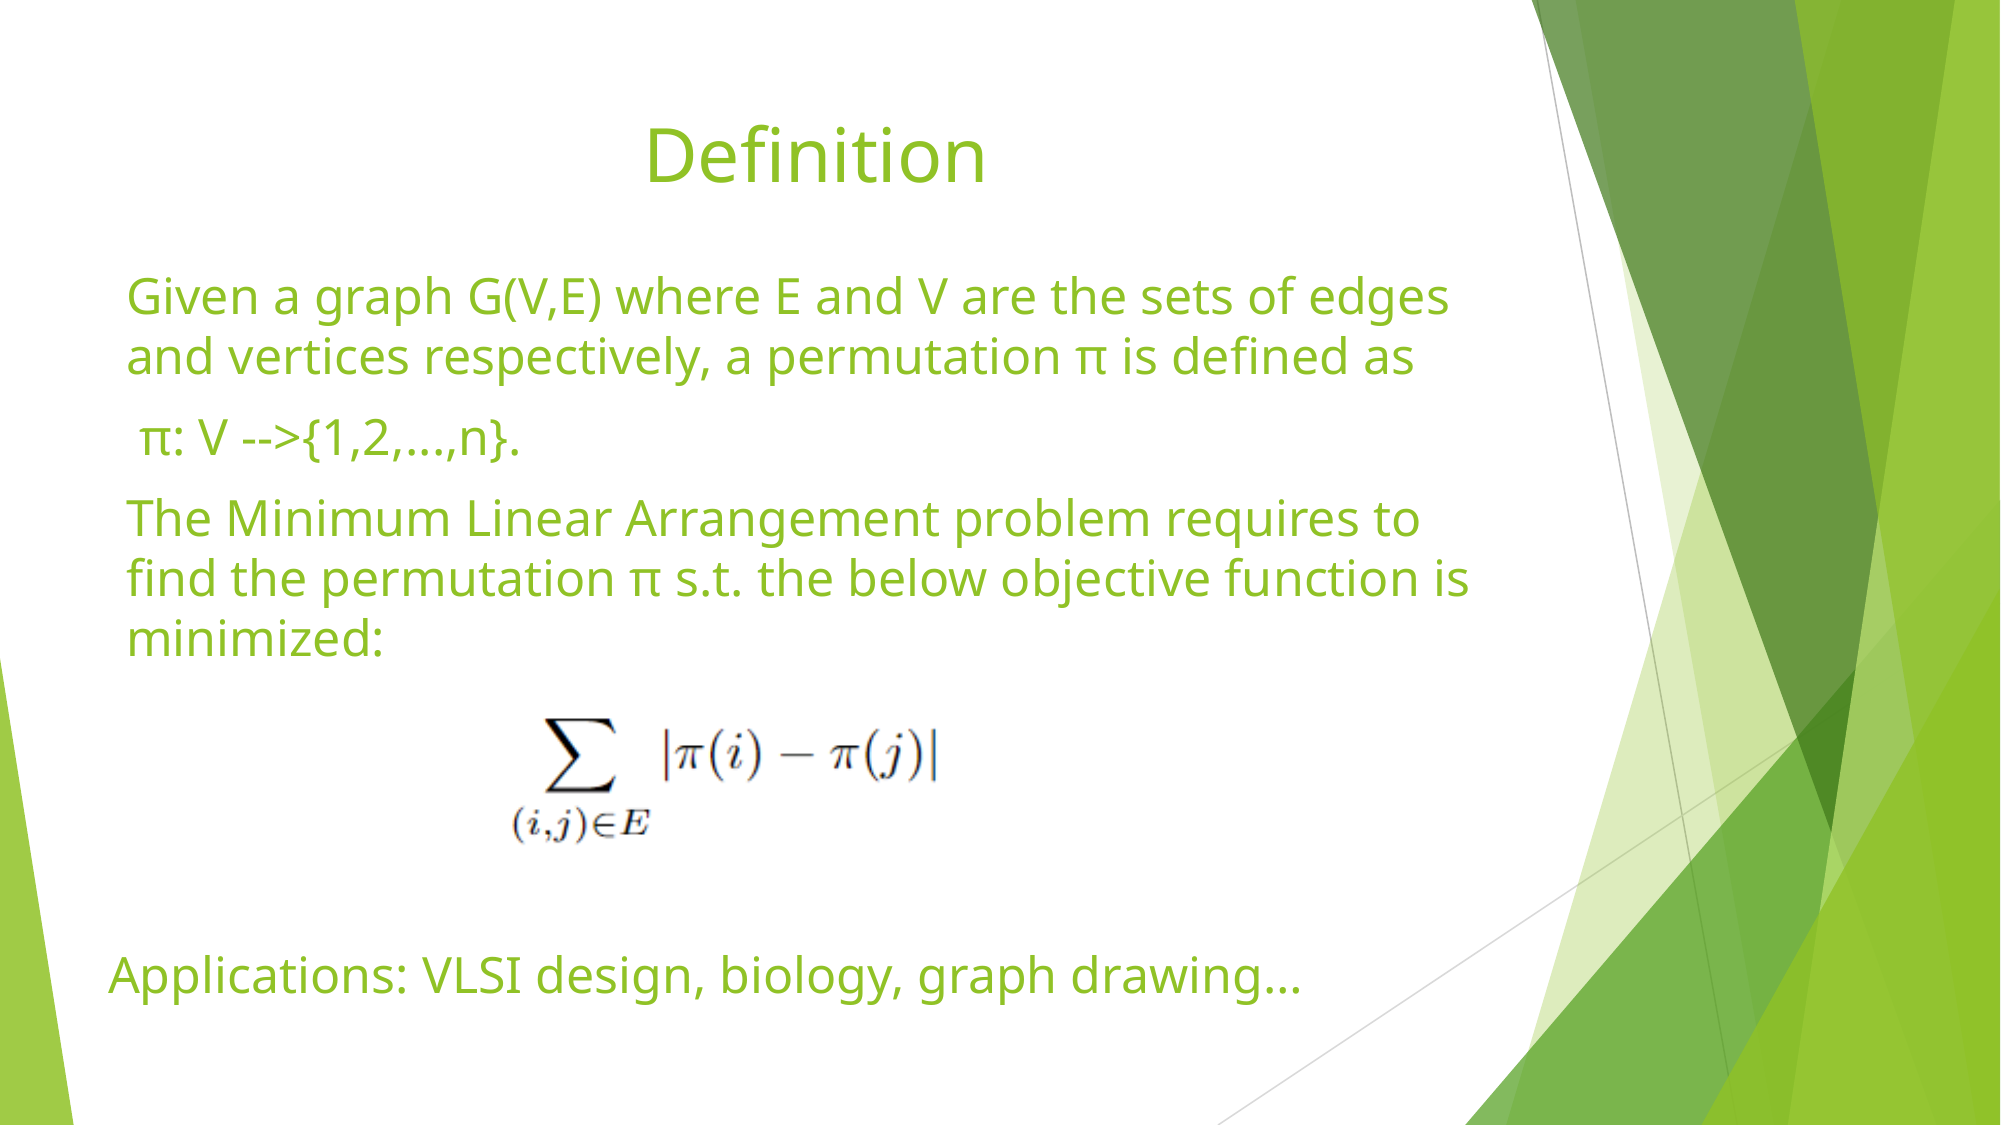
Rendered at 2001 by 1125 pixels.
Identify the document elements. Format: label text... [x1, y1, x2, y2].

picture [443, 680, 1072, 868]
list Given a graph G(V,E) where E and V are the sets of edges and vertices respectively, a permutation π is defined as π: V -->{1,2,...,n}. The Minimum Linear Arrangement problem requires to find the permutation π s.t. the below objective function is minimized: [111, 257, 1522, 894]
text_box Applications: VLSI design, biology, graph drawing… [93, 936, 1576, 1013]
title Definition [111, 99, 1522, 257]
